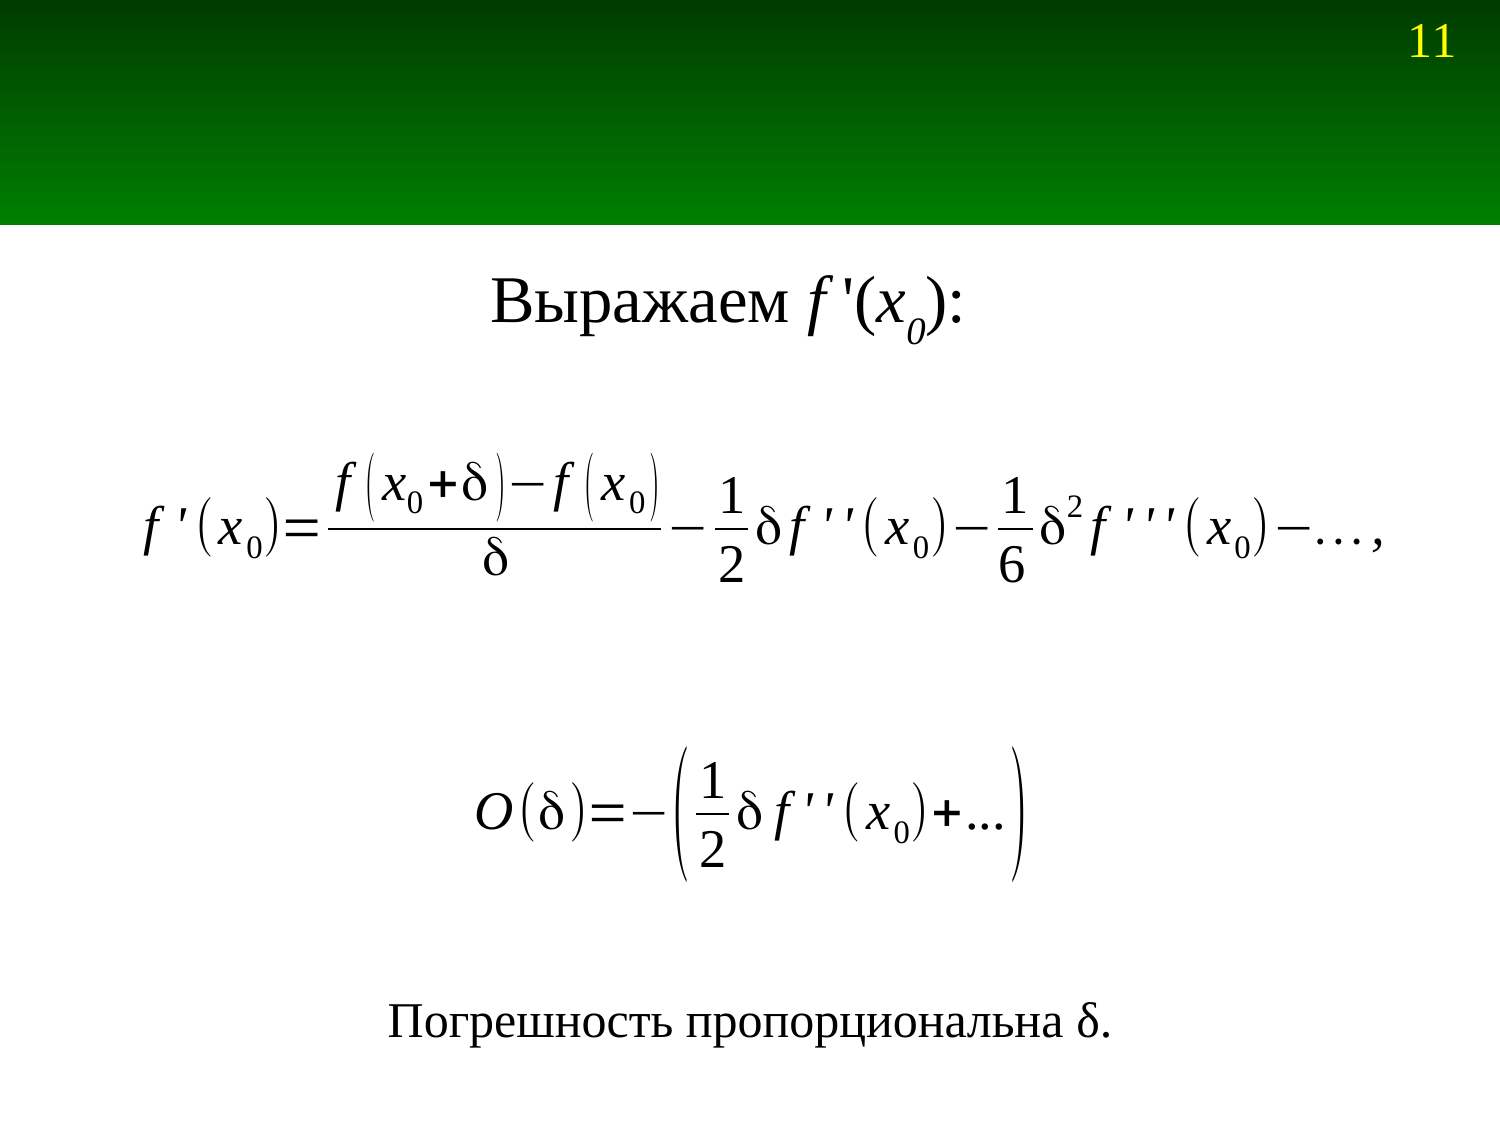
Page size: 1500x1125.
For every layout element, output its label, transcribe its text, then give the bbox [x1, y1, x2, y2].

text_box Погрешность пропорциональна δ. [372, 980, 1128, 1056]
text_box Выражаем f '(x0): [475, 248, 1025, 367]
chart [129, 448, 1397, 593]
chart [460, 744, 1040, 887]
